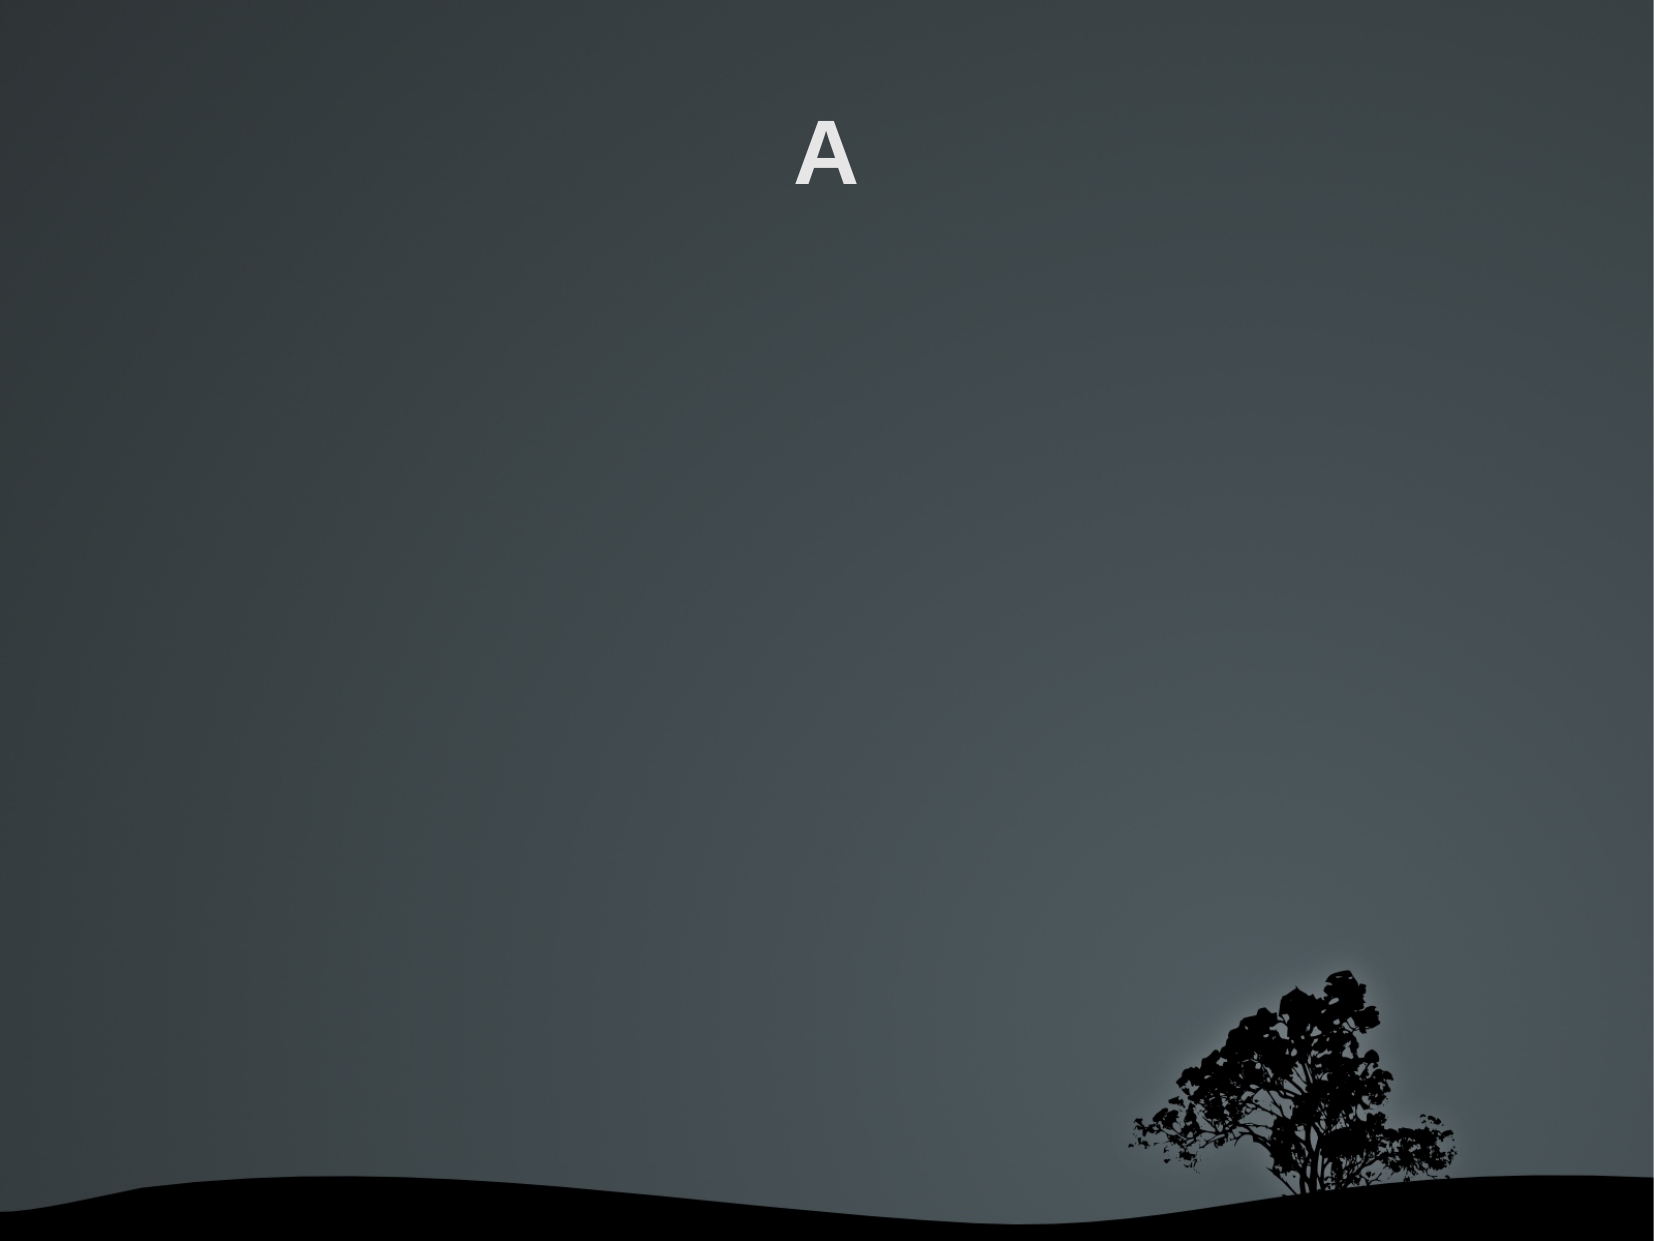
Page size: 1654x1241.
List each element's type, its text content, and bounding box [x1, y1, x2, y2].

picture [0, 0, 1654, 1241]
title A [82, 49, 1571, 257]
